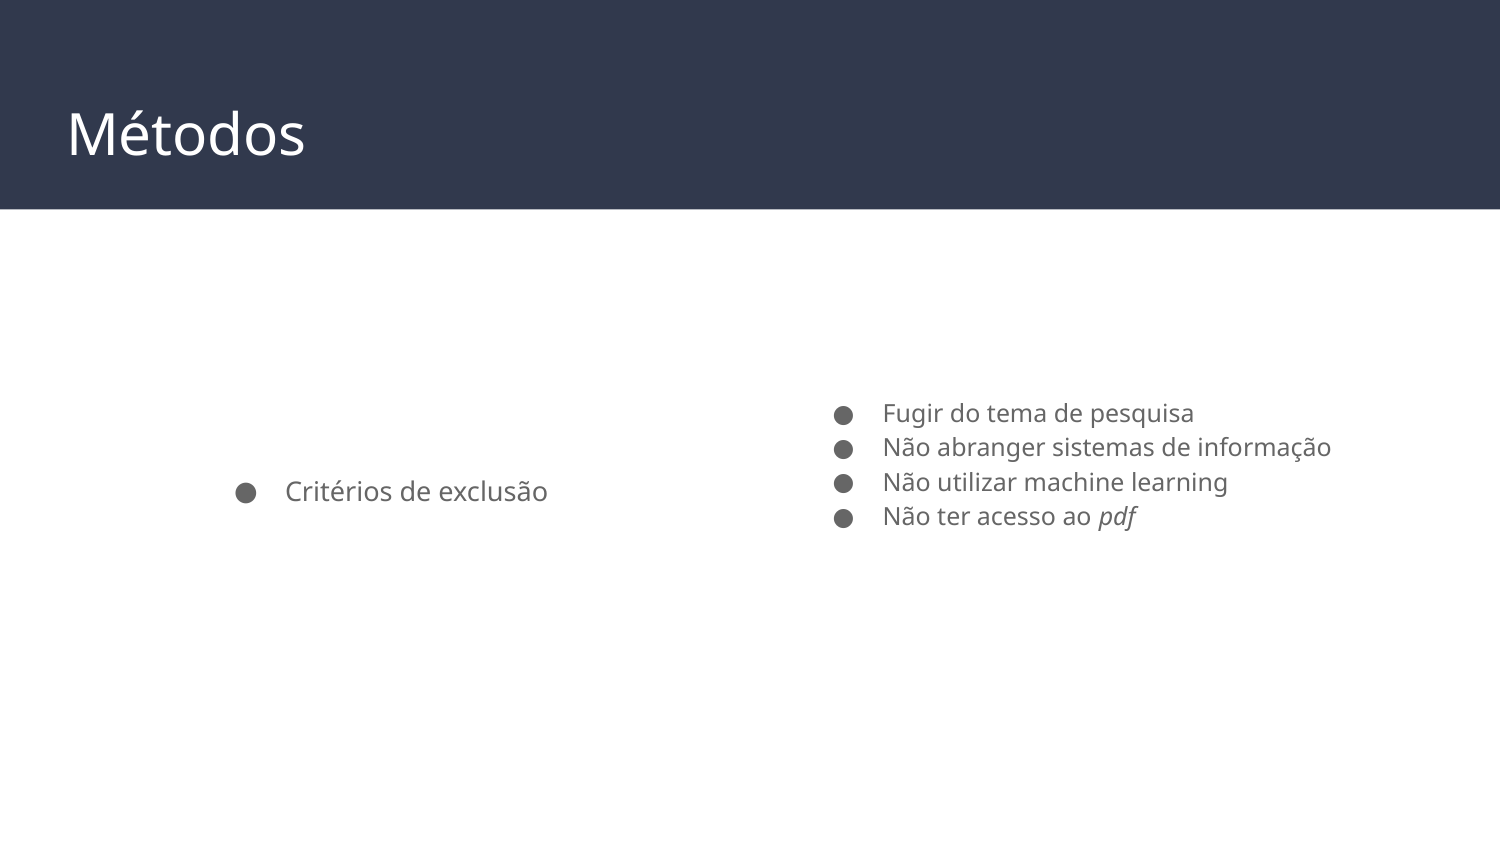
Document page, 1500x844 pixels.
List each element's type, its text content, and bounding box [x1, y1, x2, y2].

list Critérios de exclusão [51, 247, 708, 752]
list Fugir do tema de pesquisa Não abranger sistemas de informação Não utilizar machine learning Não ter acesso ao pdf [792, 247, 1449, 752]
title Métodos [51, 82, 1449, 185]
